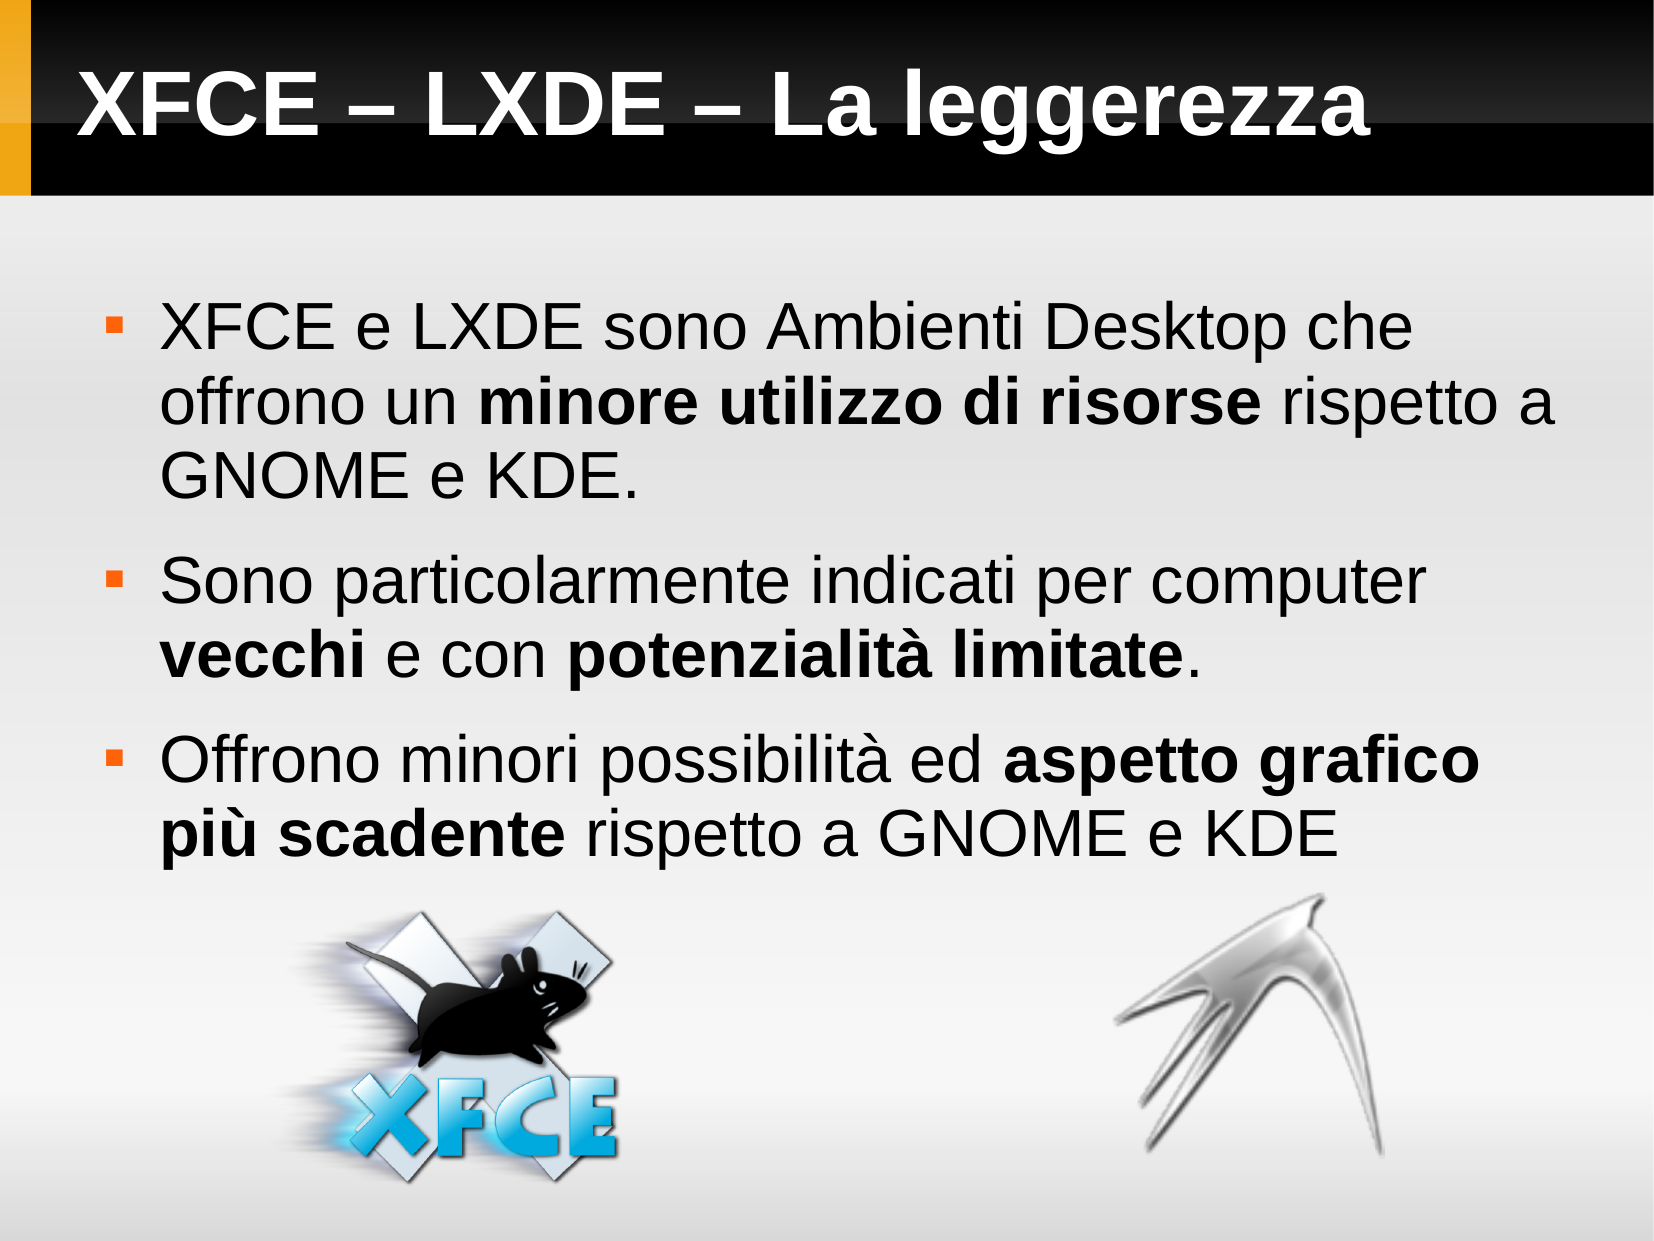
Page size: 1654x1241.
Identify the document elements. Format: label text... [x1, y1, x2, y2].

list XFCE e LXDE sono Ambienti Desktop che offrono un minore utilizzo di risorse rispetto a GNOME e KDE. Sono particolarmente indicati per computer vecchi e con potenzialità limitate. Offrono minori possibilità ed aspetto grafico più scadente rispetto a GNOME e KDE [88, 288, 1577, 1093]
title XFCE – LXDE – La leggerezza [76, 7, 1565, 200]
picture [0, 0, 1654, 1241]
